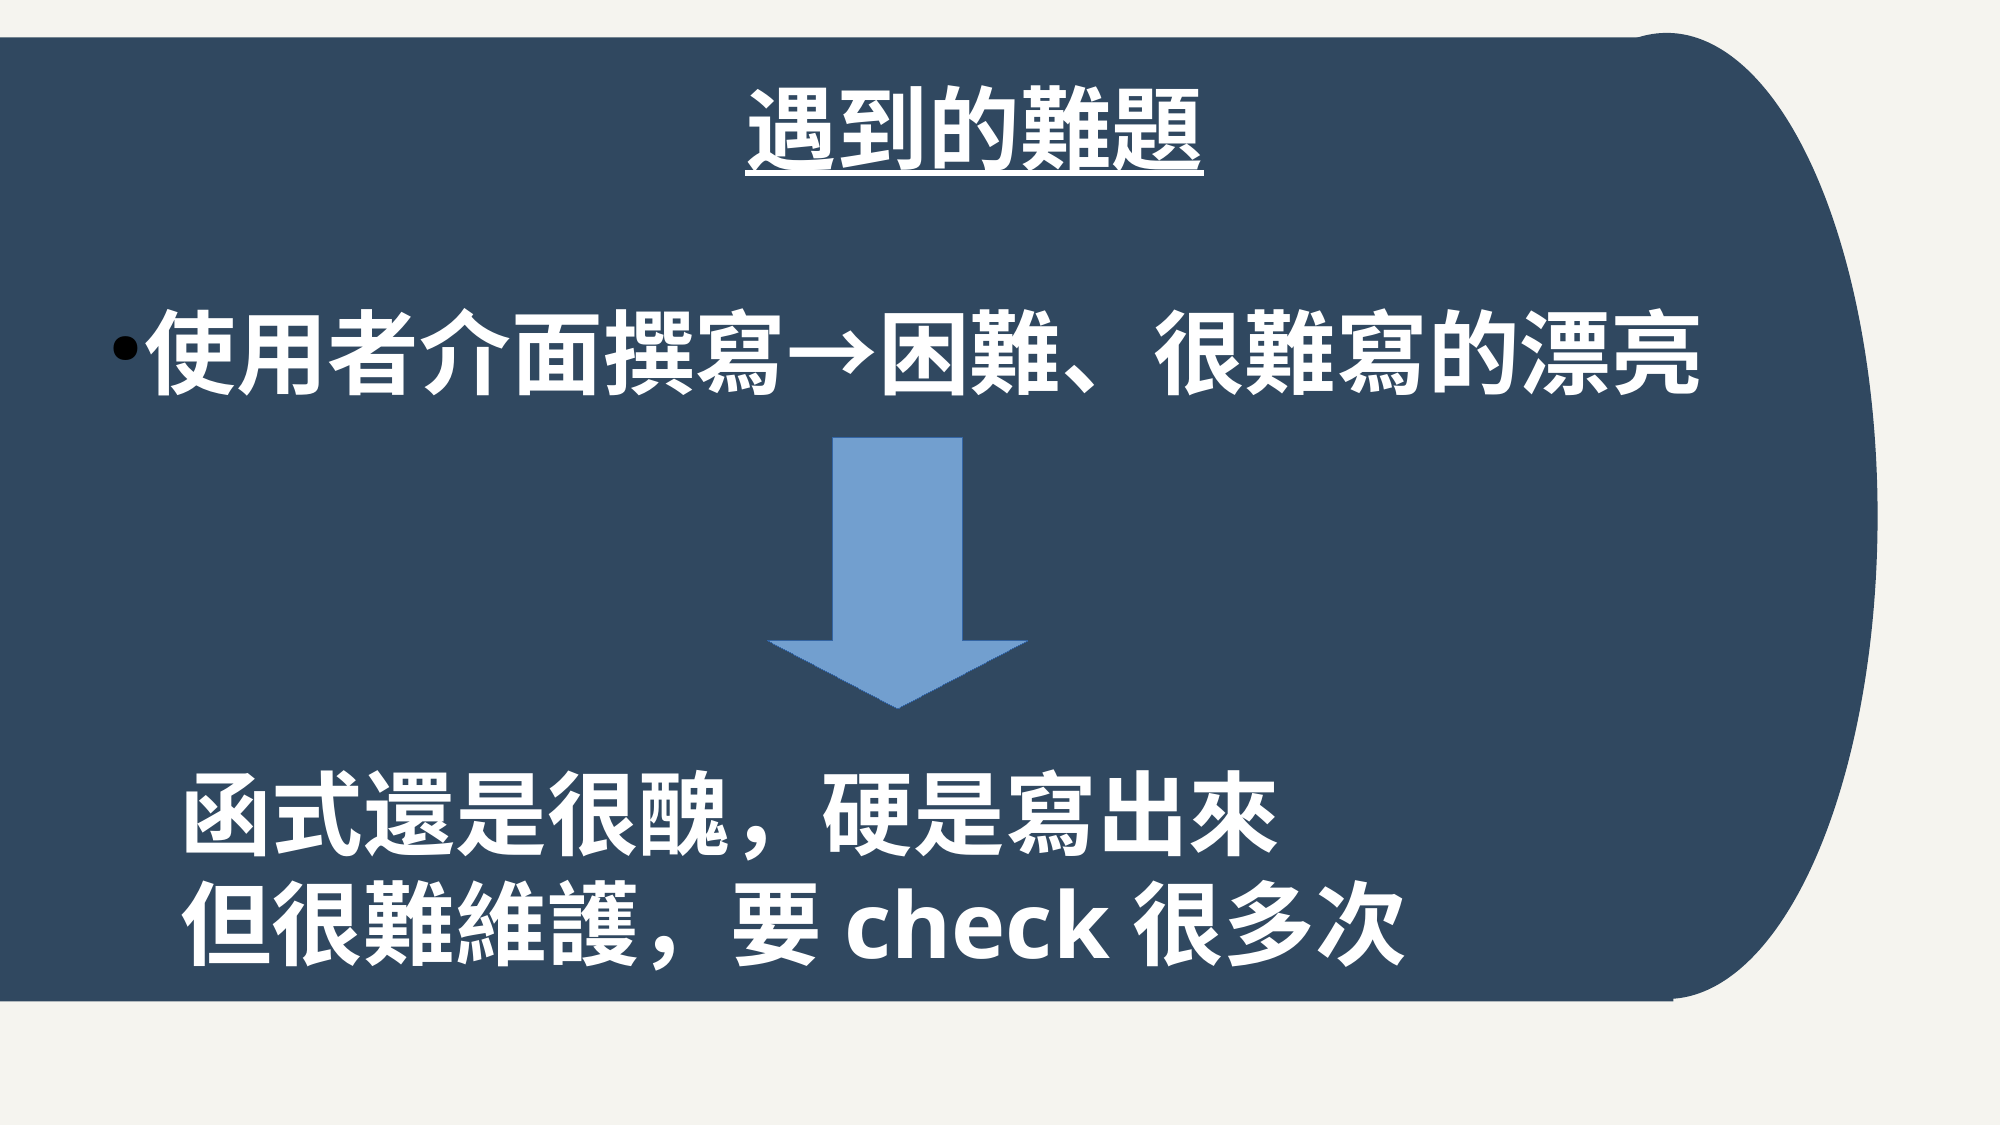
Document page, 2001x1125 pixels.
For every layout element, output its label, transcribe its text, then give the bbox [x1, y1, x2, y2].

text_box [0, 32, 1878, 1002]
text_box 使用者介面撰寫→困難、很難寫的漂亮 [94, 288, 1831, 414]
text_box 遇到的難題 [694, 64, 1500, 189]
text_box 函式還是很醜，硬是寫出來 但很難維護，要check很多次 [129, 749, 1867, 984]
